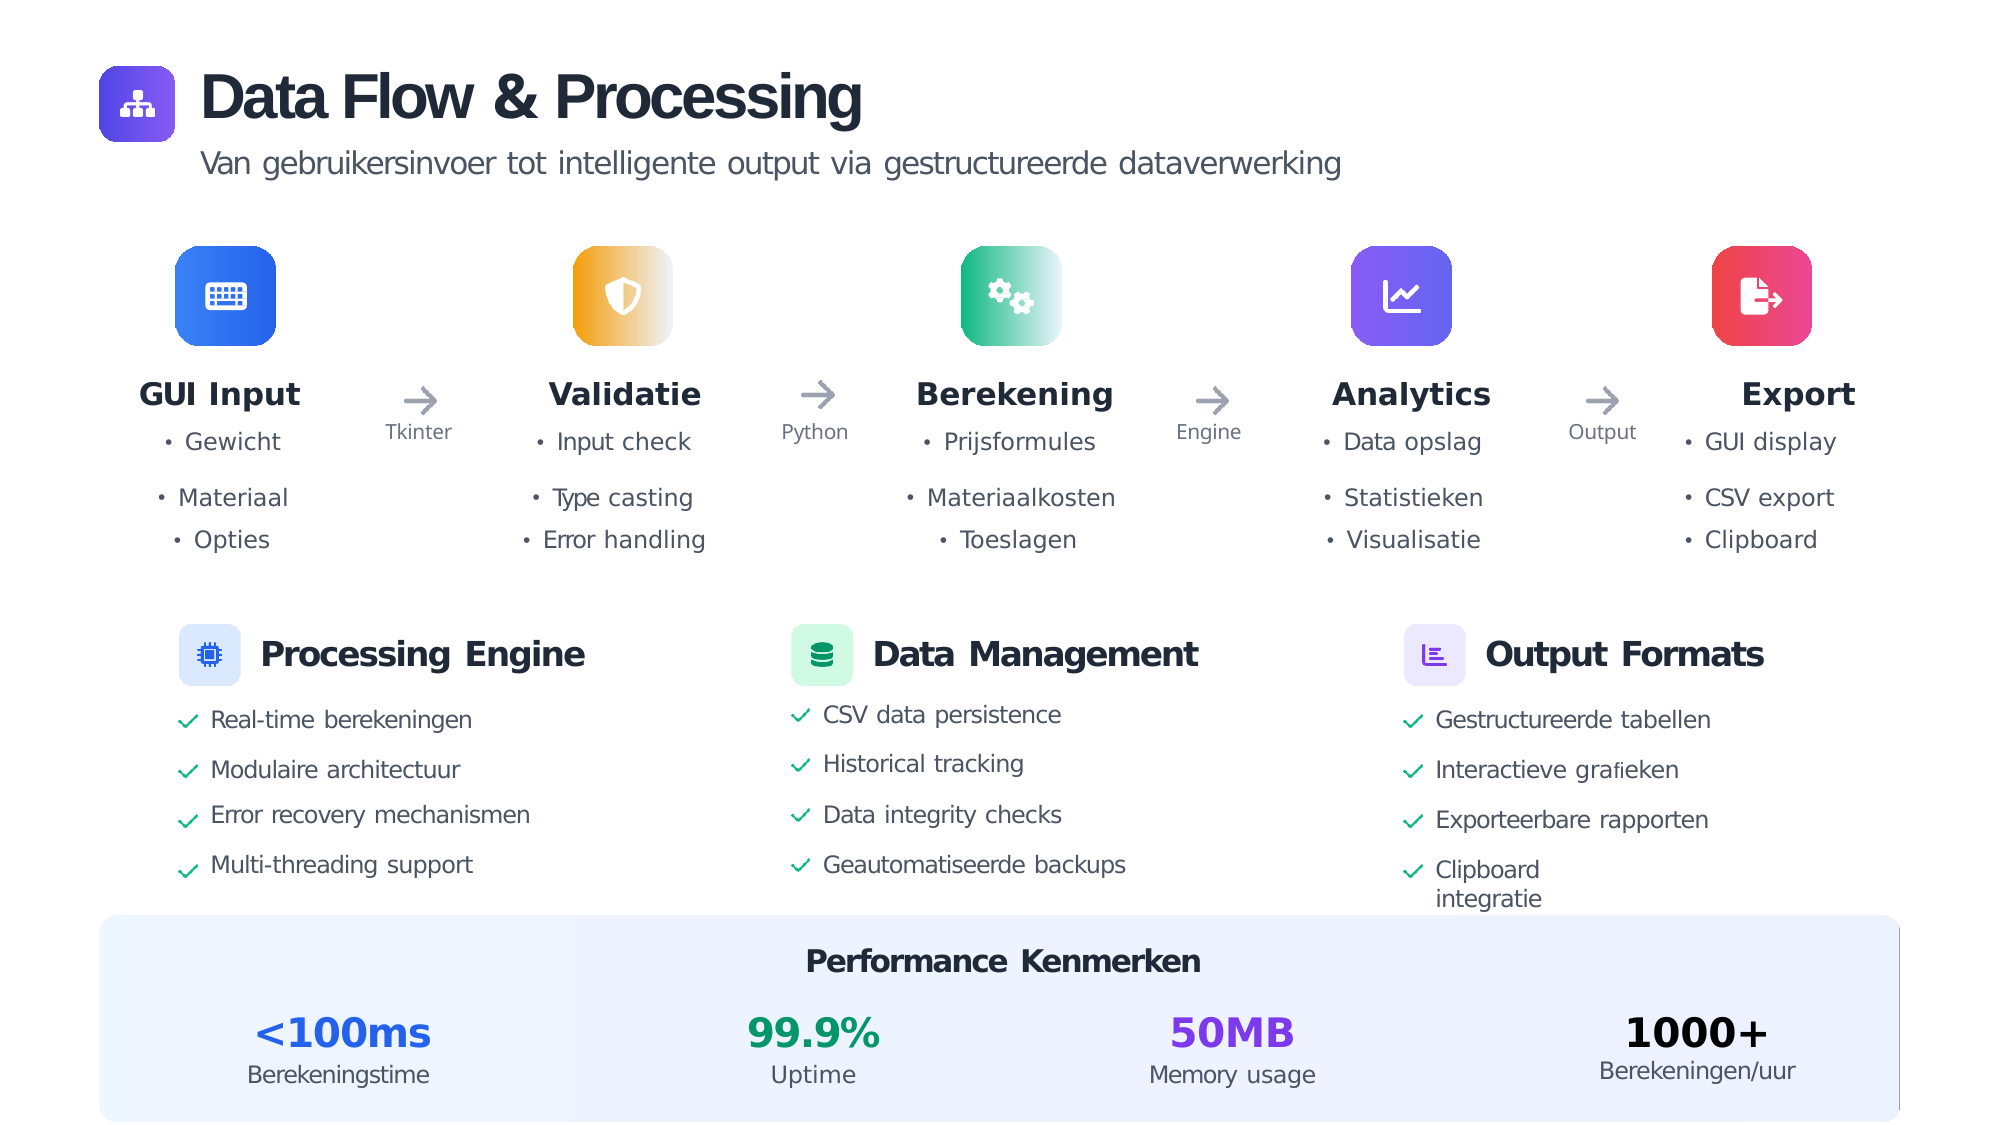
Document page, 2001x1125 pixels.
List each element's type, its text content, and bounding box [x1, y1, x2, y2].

table_cell [1138, 477, 1273, 519]
text_box Geautomatiseerde backups [820, 846, 1193, 879]
picture [801, 380, 835, 409]
text_box [988, 278, 1012, 303]
table_cell Output [1520, 422, 1669, 476]
picture [404, 386, 437, 415]
table_header [1138, 382, 1273, 420]
text_box Data integrity checks [820, 796, 1163, 828]
text_box Clipboard integratie [1433, 852, 1655, 913]
text_box Error recovery mechanismen [208, 796, 661, 828]
table_cell Prijsformules [869, 422, 1137, 476]
table_cell Tkinter [337, 422, 479, 476]
table_header Export [1671, 382, 1877, 420]
picture [961, 246, 1062, 346]
picture [573, 246, 673, 346]
picture [791, 808, 810, 822]
table_cell [739, 477, 867, 519]
text_box 1000+ Berekeningen/uur [1502, 998, 1893, 1106]
text_box [1009, 291, 1034, 315]
table_cell Data opslag [1275, 422, 1518, 476]
table_cell [1138, 521, 1273, 561]
table_cell [1520, 521, 1669, 561]
table_header Validatie [554, 382, 566, 398]
picture [197, 642, 222, 668]
table_cell GUI display [1671, 422, 1877, 476]
table_header [1520, 382, 1669, 420]
text_box Historical tracking [820, 745, 1134, 778]
table_cell Python [739, 422, 867, 476]
table_cell Input check [480, 422, 737, 476]
picture [1586, 386, 1619, 415]
text_box Data Management [870, 628, 1252, 673]
text_box CSV data persistence [820, 696, 1163, 728]
text_box Interactieve graﬁeken [1433, 752, 1783, 784]
text_box <100ms Berekeningstime [244, 998, 433, 1088]
table_cell [739, 521, 867, 561]
text_box Multi-threading support [208, 846, 632, 878]
text_box Exporteerbare rapporten [1433, 802, 1802, 834]
picture [1196, 386, 1229, 415]
picture [1403, 814, 1423, 828]
text_box [205, 282, 247, 311]
table_cell [337, 521, 479, 561]
picture [1351, 246, 1452, 346]
picture [1422, 644, 1447, 666]
table_header Berekening [869, 382, 1137, 420]
table_cell Type casting [480, 477, 737, 519]
table_cell Visualisatie [1275, 521, 1518, 561]
picture [178, 764, 198, 778]
picture [99, 915, 1900, 1122]
text_box [1740, 277, 1783, 315]
table_cell Materiaalkosten [869, 477, 1137, 519]
text_box Modulaire architectuur [208, 752, 502, 784]
text_box Performance Kenmerken [803, 938, 1212, 979]
picture [811, 642, 833, 668]
table_cell [1520, 477, 1669, 519]
text_box [1403, 623, 1466, 686]
text_box Processing Engine [257, 628, 632, 673]
text_box Real-time berekeningen [208, 702, 474, 734]
picture [99, 66, 175, 142]
table_cell Opties [125, 521, 335, 561]
table_cell Gewicht [125, 422, 335, 476]
table_header [337, 382, 479, 420]
table_cell Engine [1138, 422, 1273, 476]
text_box [178, 623, 241, 686]
picture [175, 246, 276, 346]
picture [791, 858, 810, 872]
picture [178, 714, 198, 728]
table_cell Clipboard [1671, 521, 1877, 561]
picture [1403, 764, 1423, 778]
picture [178, 814, 198, 828]
table_header Analytics [1275, 382, 1518, 420]
picture [791, 758, 810, 772]
table_header GUI Input [125, 382, 335, 420]
table_cell [337, 477, 479, 519]
table_header Validatie [480, 382, 737, 420]
table_cell Toeslagen [869, 521, 1137, 561]
table_cell Statistieken [1275, 477, 1518, 519]
table_cell CSV export [1671, 477, 1877, 519]
picture [178, 864, 198, 878]
title Data Flow & Processing [197, 53, 1207, 134]
picture [791, 708, 810, 722]
text_box 50MB Memory usage [1137, 998, 1329, 1088]
picture [1712, 246, 1812, 346]
table_cell Materiaal [125, 477, 335, 519]
text_box Van gebruikersinvoer tot intelligente output via gestructureerde dataverwerking [197, 140, 1831, 181]
text_box 99.9% Uptime [712, 998, 915, 1088]
text_box [791, 623, 854, 686]
text_box Gestructureerde tabellen [1433, 702, 1712, 734]
table_header [739, 382, 867, 420]
picture [1403, 714, 1423, 728]
table_cell Error handling [480, 521, 737, 561]
text_box [1759, 277, 1769, 287]
text_box Output Formats [1482, 628, 1813, 673]
picture [1403, 864, 1423, 878]
